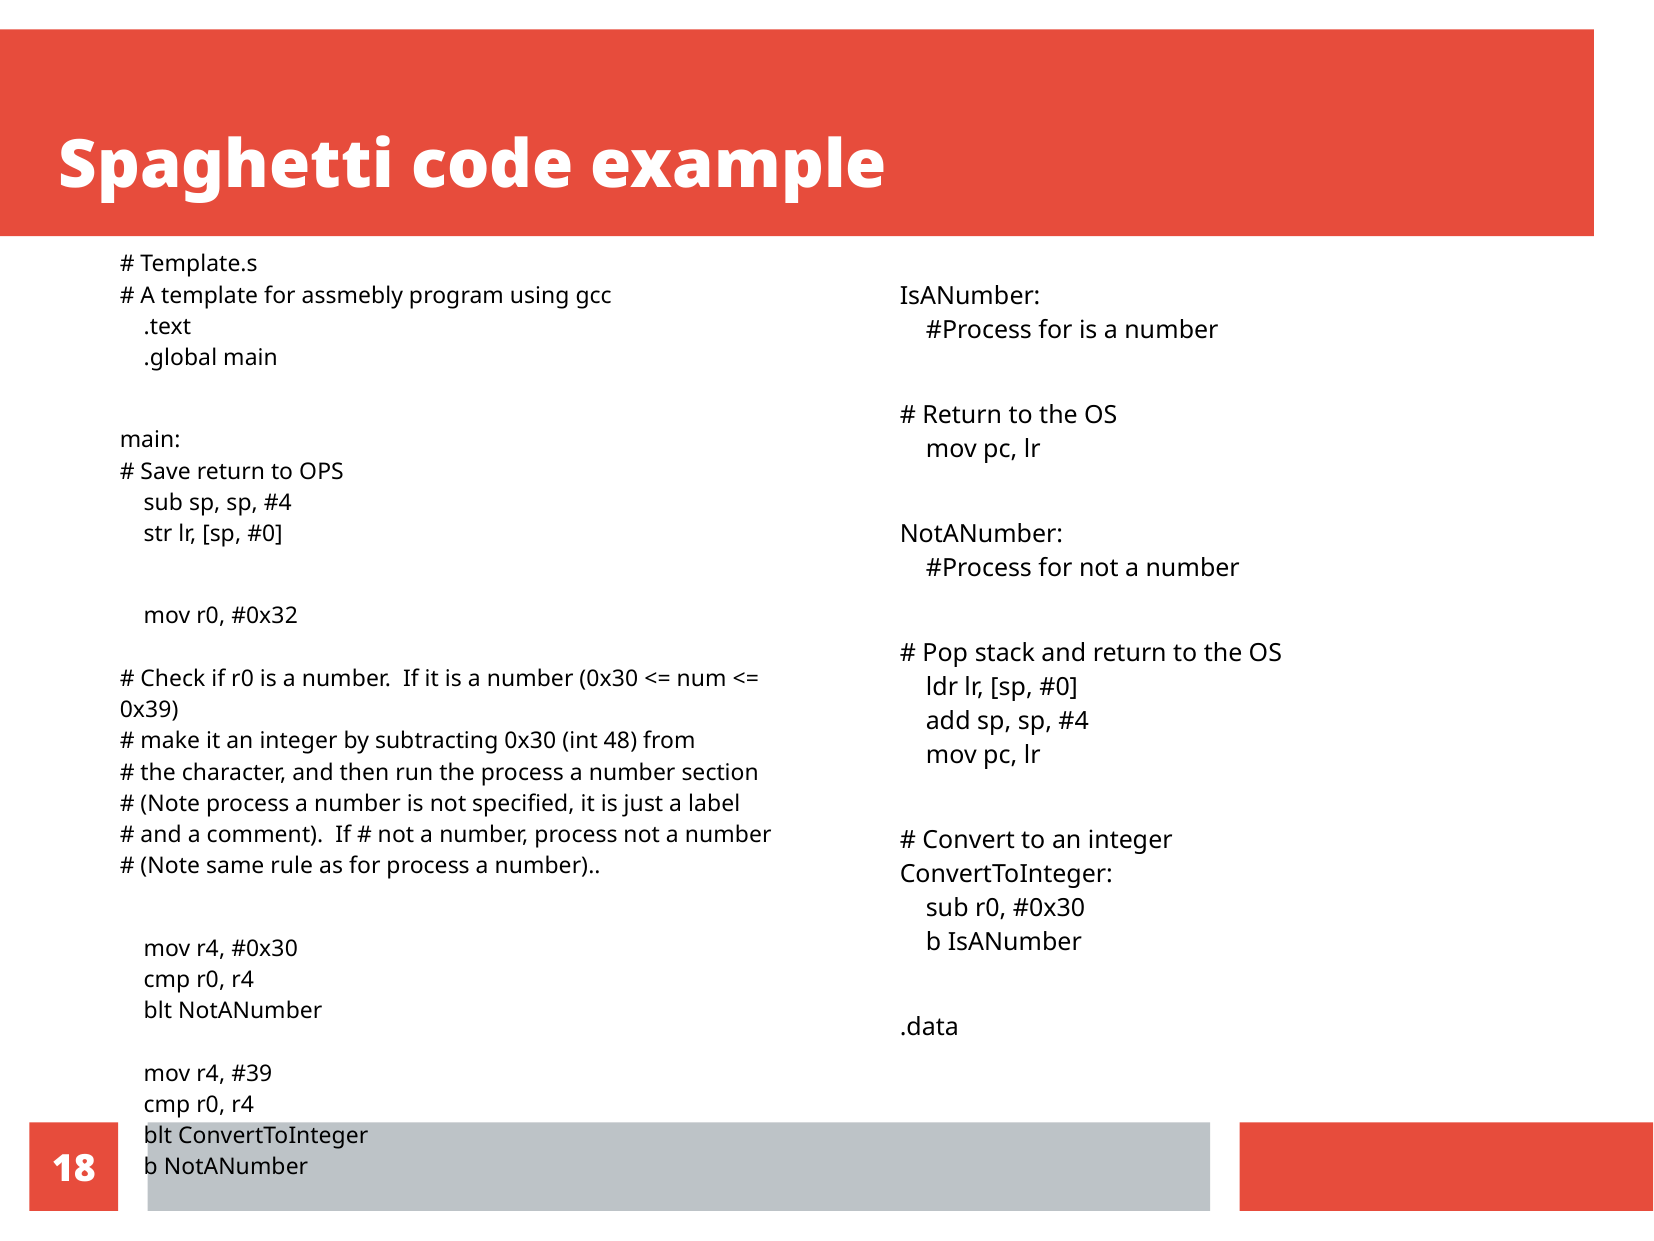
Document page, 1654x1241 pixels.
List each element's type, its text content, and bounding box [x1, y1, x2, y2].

text_box IsANumber: #Process for is a number # Return to the OS mov pc, lr NotANumber: #Process for not a number # Pop stack and return to the OS ldr lr, [sp, #0] add sp, sp, #4 mov pc, lr # Convert to an integer ConvertToInteger: sub r0, #0x30 b IsANumber .data [885, 270, 1561, 1081]
text_box # Template.s # A template for assmebly program using gcc .text .global main main: # Save return to OPS sub sp, sp, #4 str lr, [sp, #0] mov r0, #0x32 # Check if r0 is a number. If it is a number (0x30 <= num <= 0x39) # make it an integer by subtracting 0x30 (int 48) from # the character, and then run the process a number section # (Note process a number is not specified, it is just a label # and a comment). If # not a number, process not a number # (Note same rule as for process a number).. mov r4, #0x30 cmp r0, r4 blt NotANumber mov r4, #39 cmp r0, r4 blt ConvertToInteger b NotANumber [105, 240, 811, 1096]
title Spaghetti code example [58, 59, 1594, 207]
